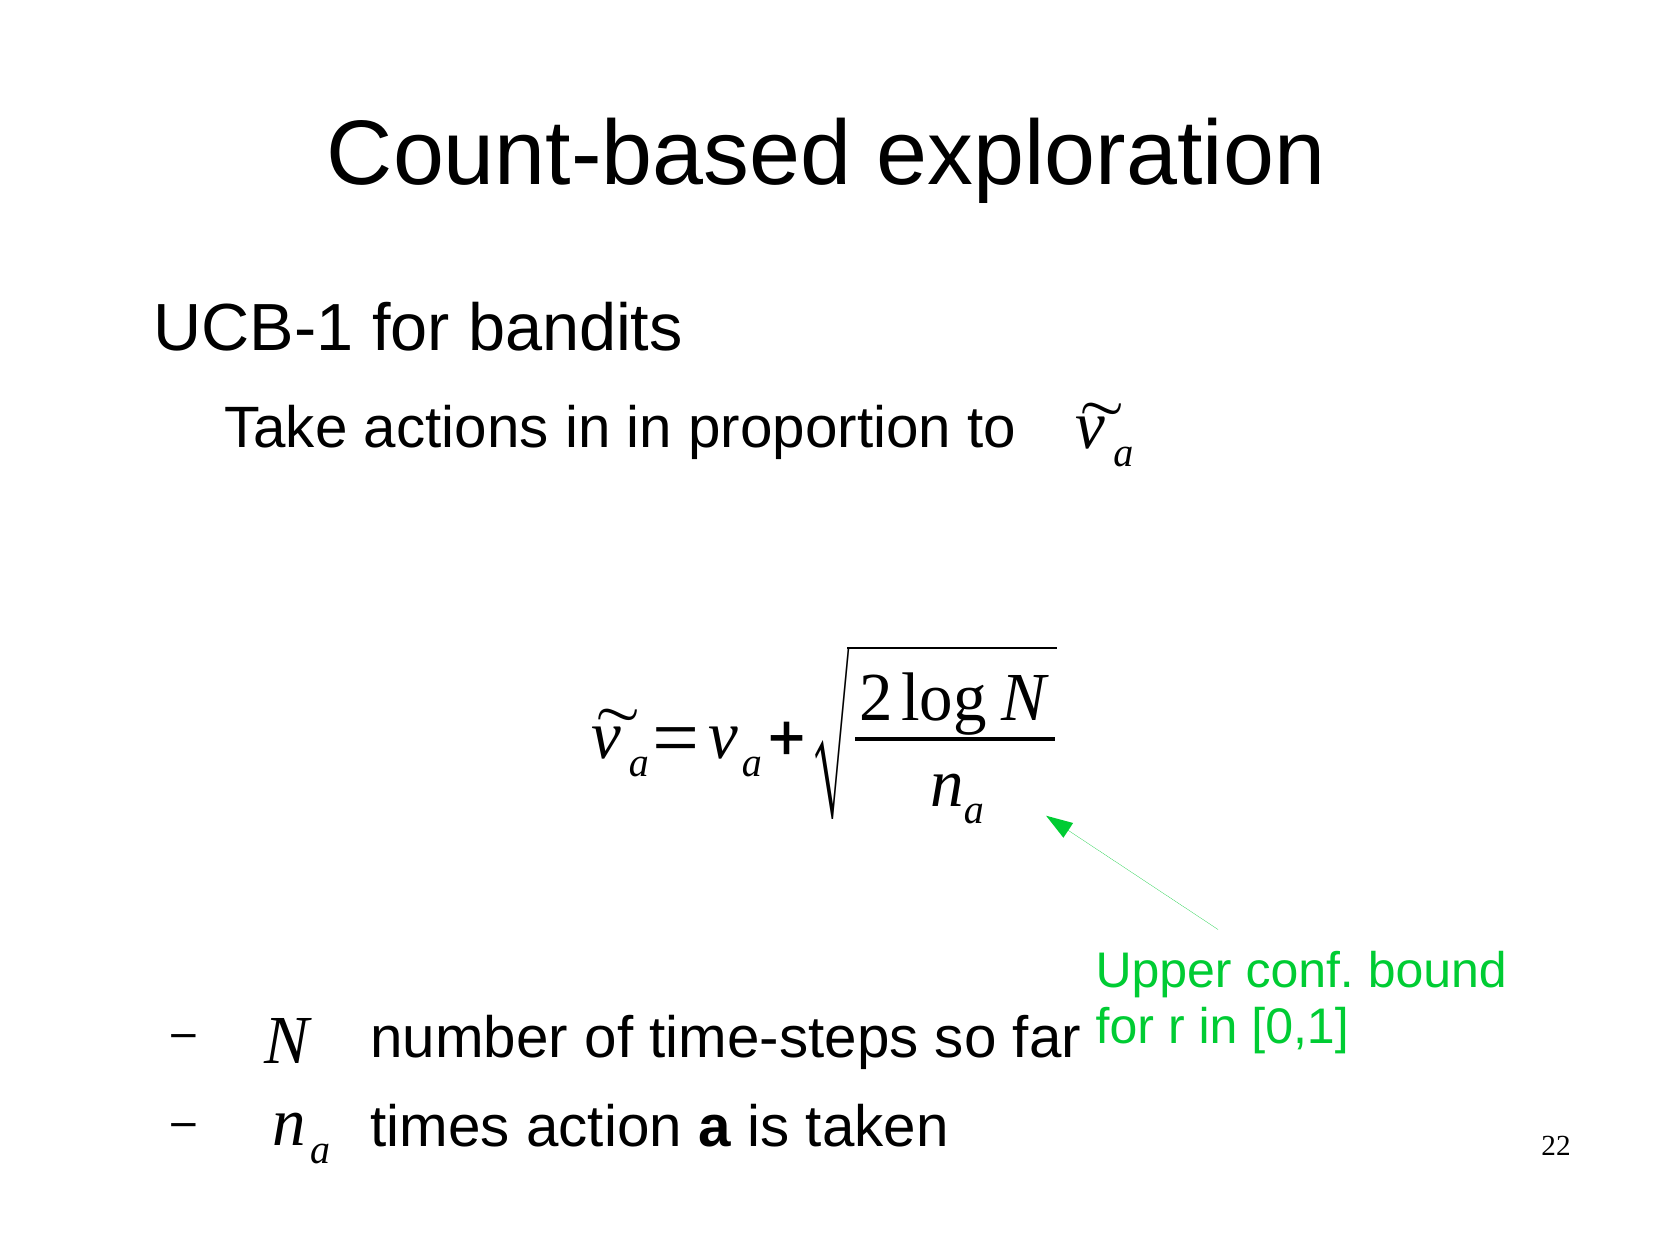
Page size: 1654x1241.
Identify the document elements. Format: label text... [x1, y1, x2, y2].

list UCB-1 for bandits Take actions in in proportion to number of time-steps so far times action a is taken [82, 290, 1571, 1241]
chart [255, 1085, 345, 1174]
title Count-based exploration [82, 49, 1571, 257]
chart [574, 642, 1076, 833]
chart [1058, 388, 1149, 477]
text_box Upper conf. bound for r in [0,1] [1080, 934, 1522, 1063]
chart [243, 1002, 332, 1081]
